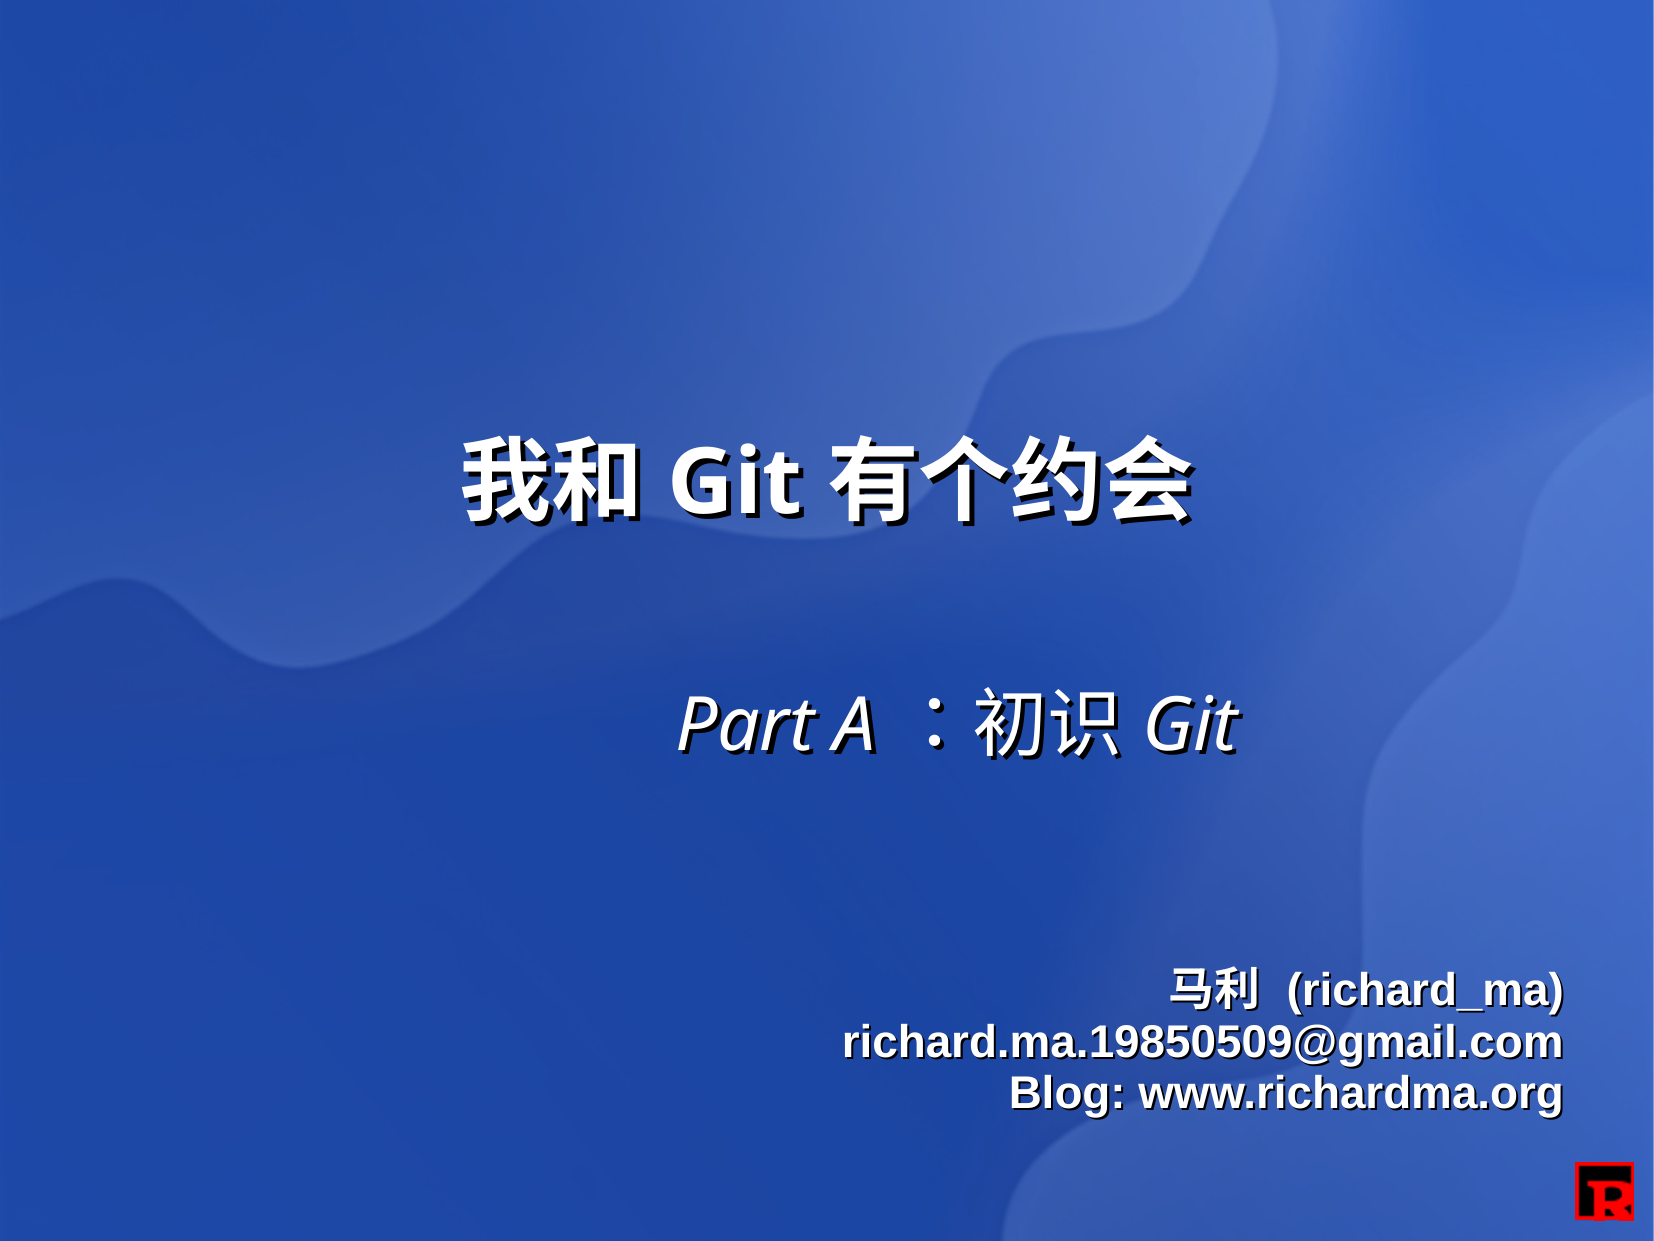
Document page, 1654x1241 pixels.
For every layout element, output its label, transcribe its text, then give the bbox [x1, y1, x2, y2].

title 我和Git有个约会 [82, 374, 1571, 582]
picture [0, 0, 1654, 1241]
text_box Part A：初识Git [637, 617, 1276, 826]
text_box 马利 (richard_ma) richard.ma.19850509@gmail.com Blog: www.richardma.org [827, 955, 1579, 1126]
